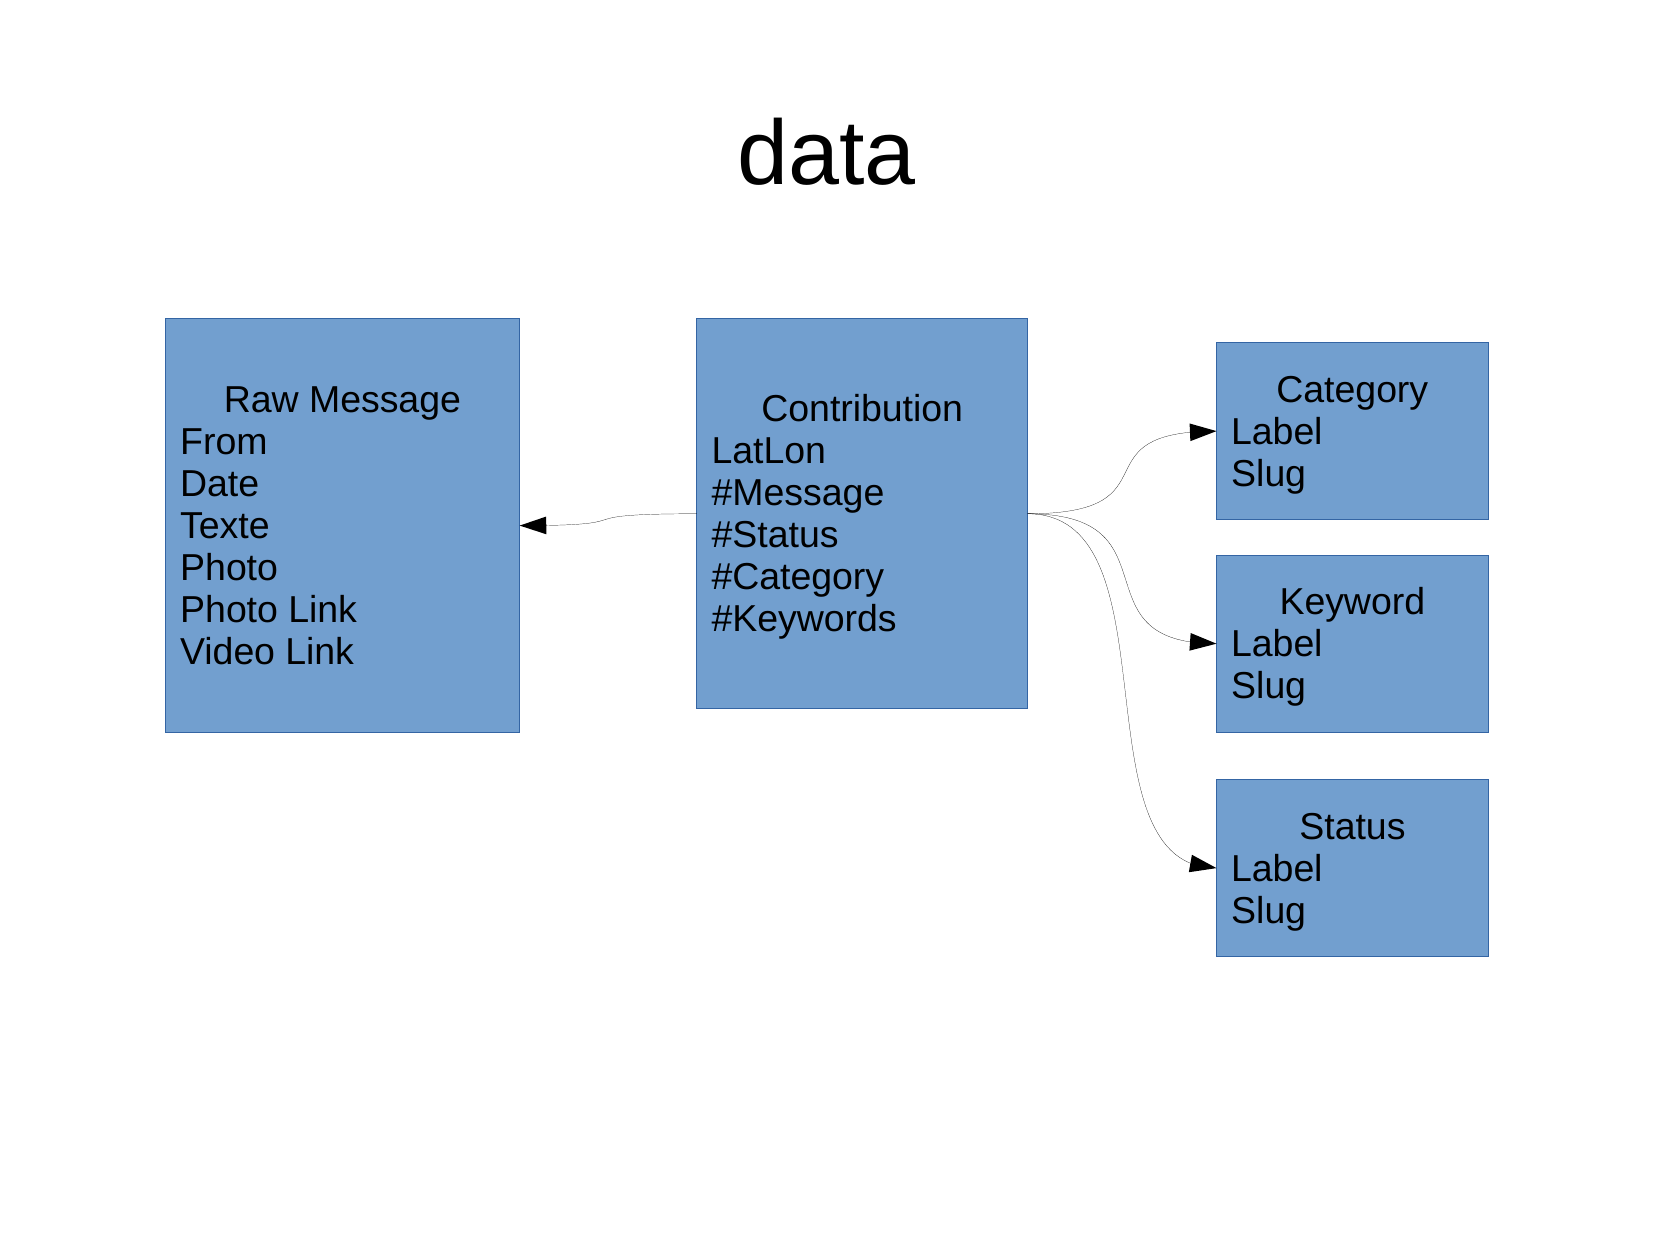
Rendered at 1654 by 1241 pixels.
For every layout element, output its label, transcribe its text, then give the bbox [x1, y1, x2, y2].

title data [82, 49, 1571, 257]
text_box Contribution LatLon #Message #Status #Category #Keywords [696, 318, 1028, 709]
text_box Raw Message From Date Texte Photo Photo Link Video Link [165, 318, 520, 733]
text_box Category Label Slug [1216, 342, 1489, 520]
text_box Keyword Label Slug [1216, 555, 1489, 733]
text_box Status Label Slug [1216, 779, 1489, 957]
